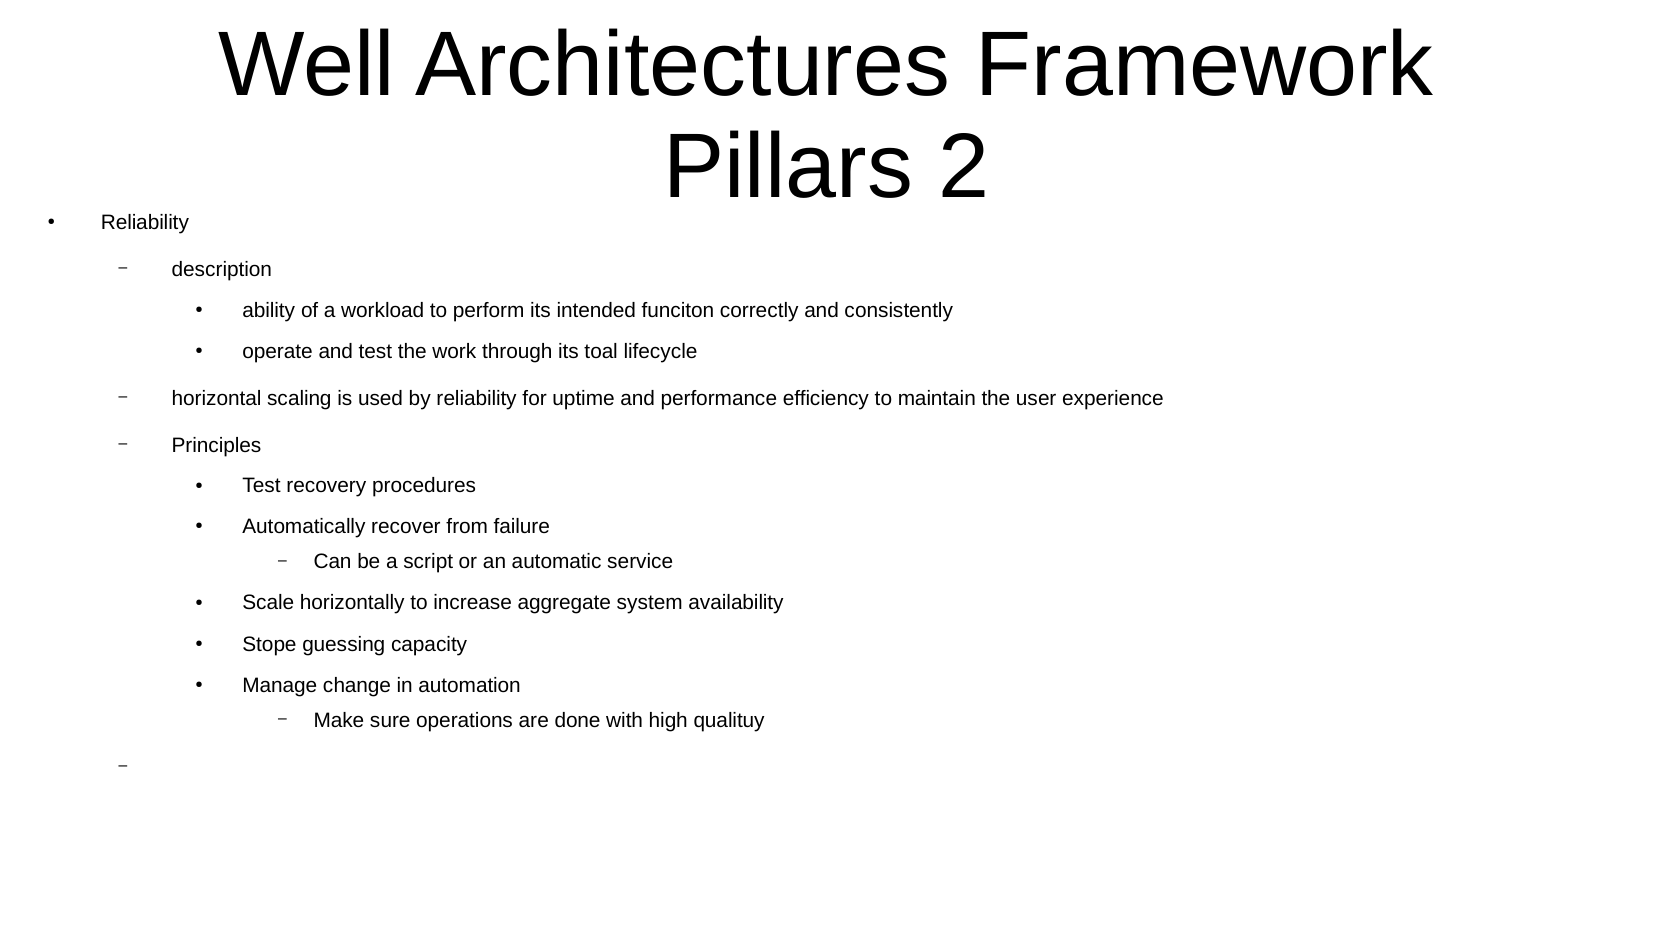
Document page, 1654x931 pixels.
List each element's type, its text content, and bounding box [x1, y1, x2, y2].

list Reliability description ability of a workload to perform its intended funciton correctly and consistently operate and test the work through its toal lifecycle horizontal scaling is used by reliability for uptime and performance efficiency to maintain the user experience Principles Test recovery procedures Automatically recover from failure Can be a script or an automatic service Scale horizontally to increase aggregate system availability Stope guessing capacity Manage change in automation Make sure operations are done with high qualituy [30, 210, 1561, 901]
title Well Architectures Framework Pillars 2 [82, 12, 1571, 218]
